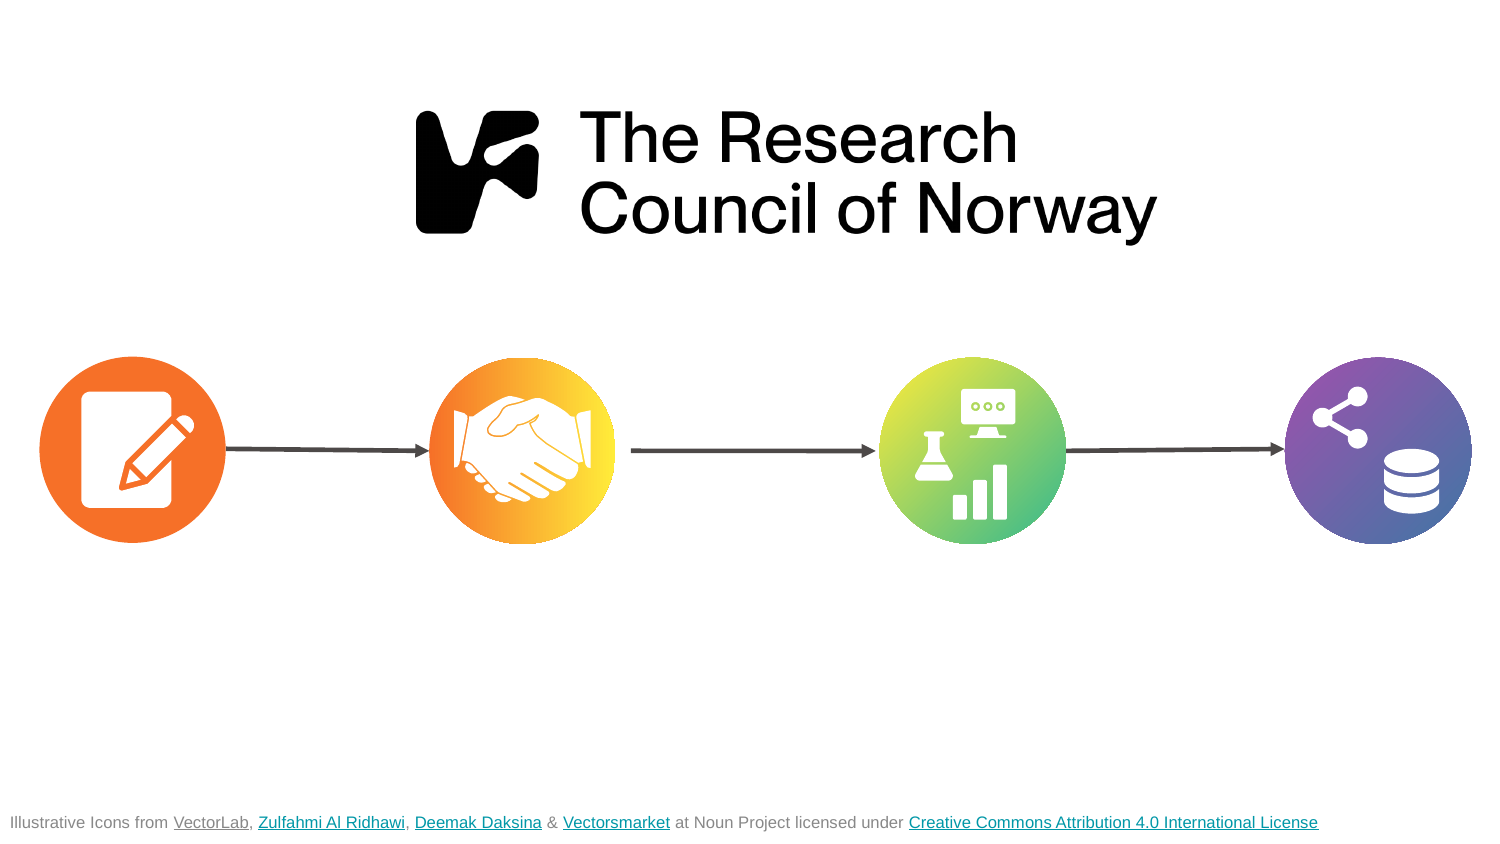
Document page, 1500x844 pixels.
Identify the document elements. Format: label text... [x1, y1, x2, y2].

picture [338, 32, 1235, 324]
text_box [39, 356, 226, 543]
text_box Illustrative Icons from VectorLab, Zulfahmi Al Ridhawi, Deemak Daksina & Vectorsmarket at Noun Project licensed under Creative Commons Attribution 4.0 International License [0, 780, 1394, 843]
text_box [879, 357, 1066, 544]
text_box [1284, 357, 1472, 544]
text_box [429, 357, 616, 544]
